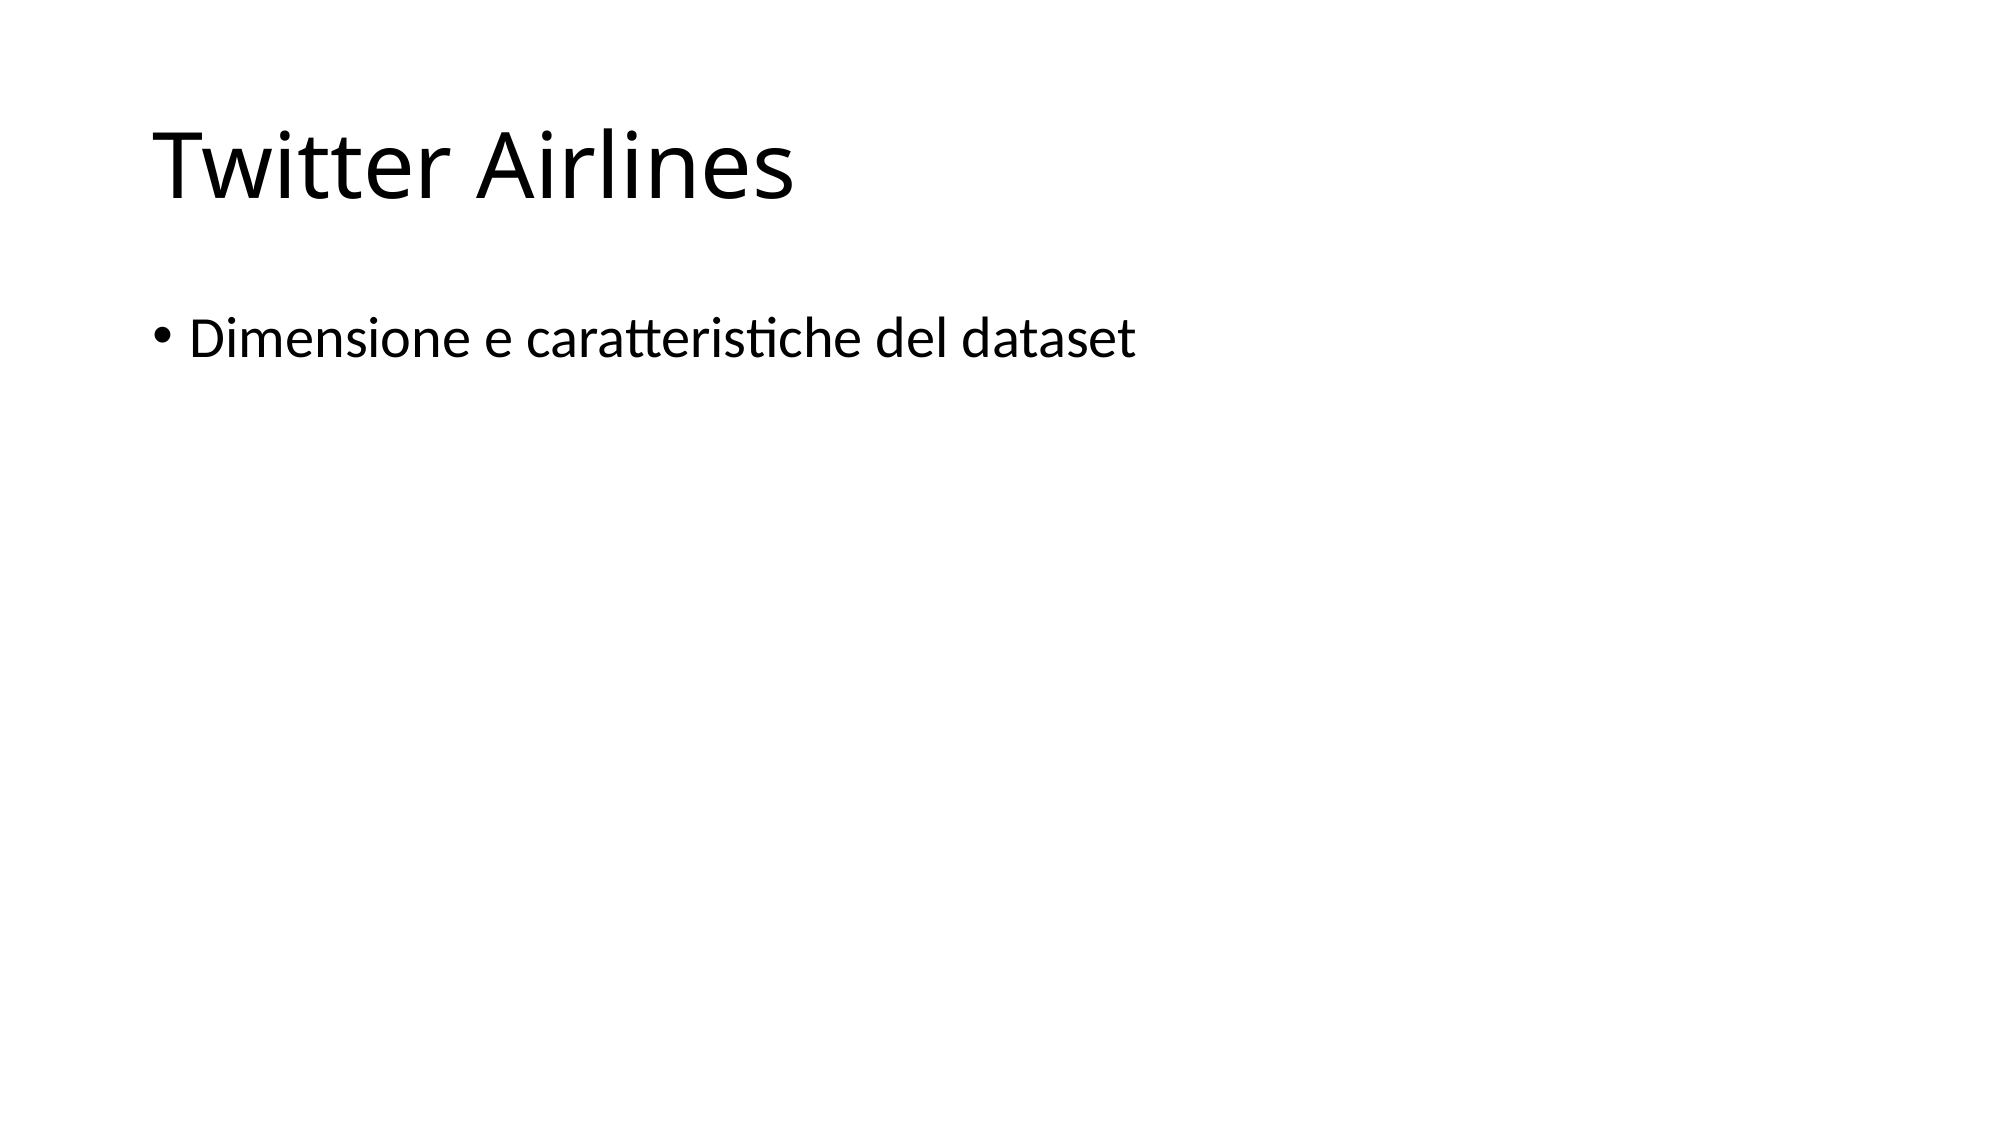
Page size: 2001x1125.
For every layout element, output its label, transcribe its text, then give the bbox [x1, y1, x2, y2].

list Dimensione e caratteristiche del dataset [137, 299, 1863, 1014]
title Twitter Airlines [137, 59, 1863, 278]
